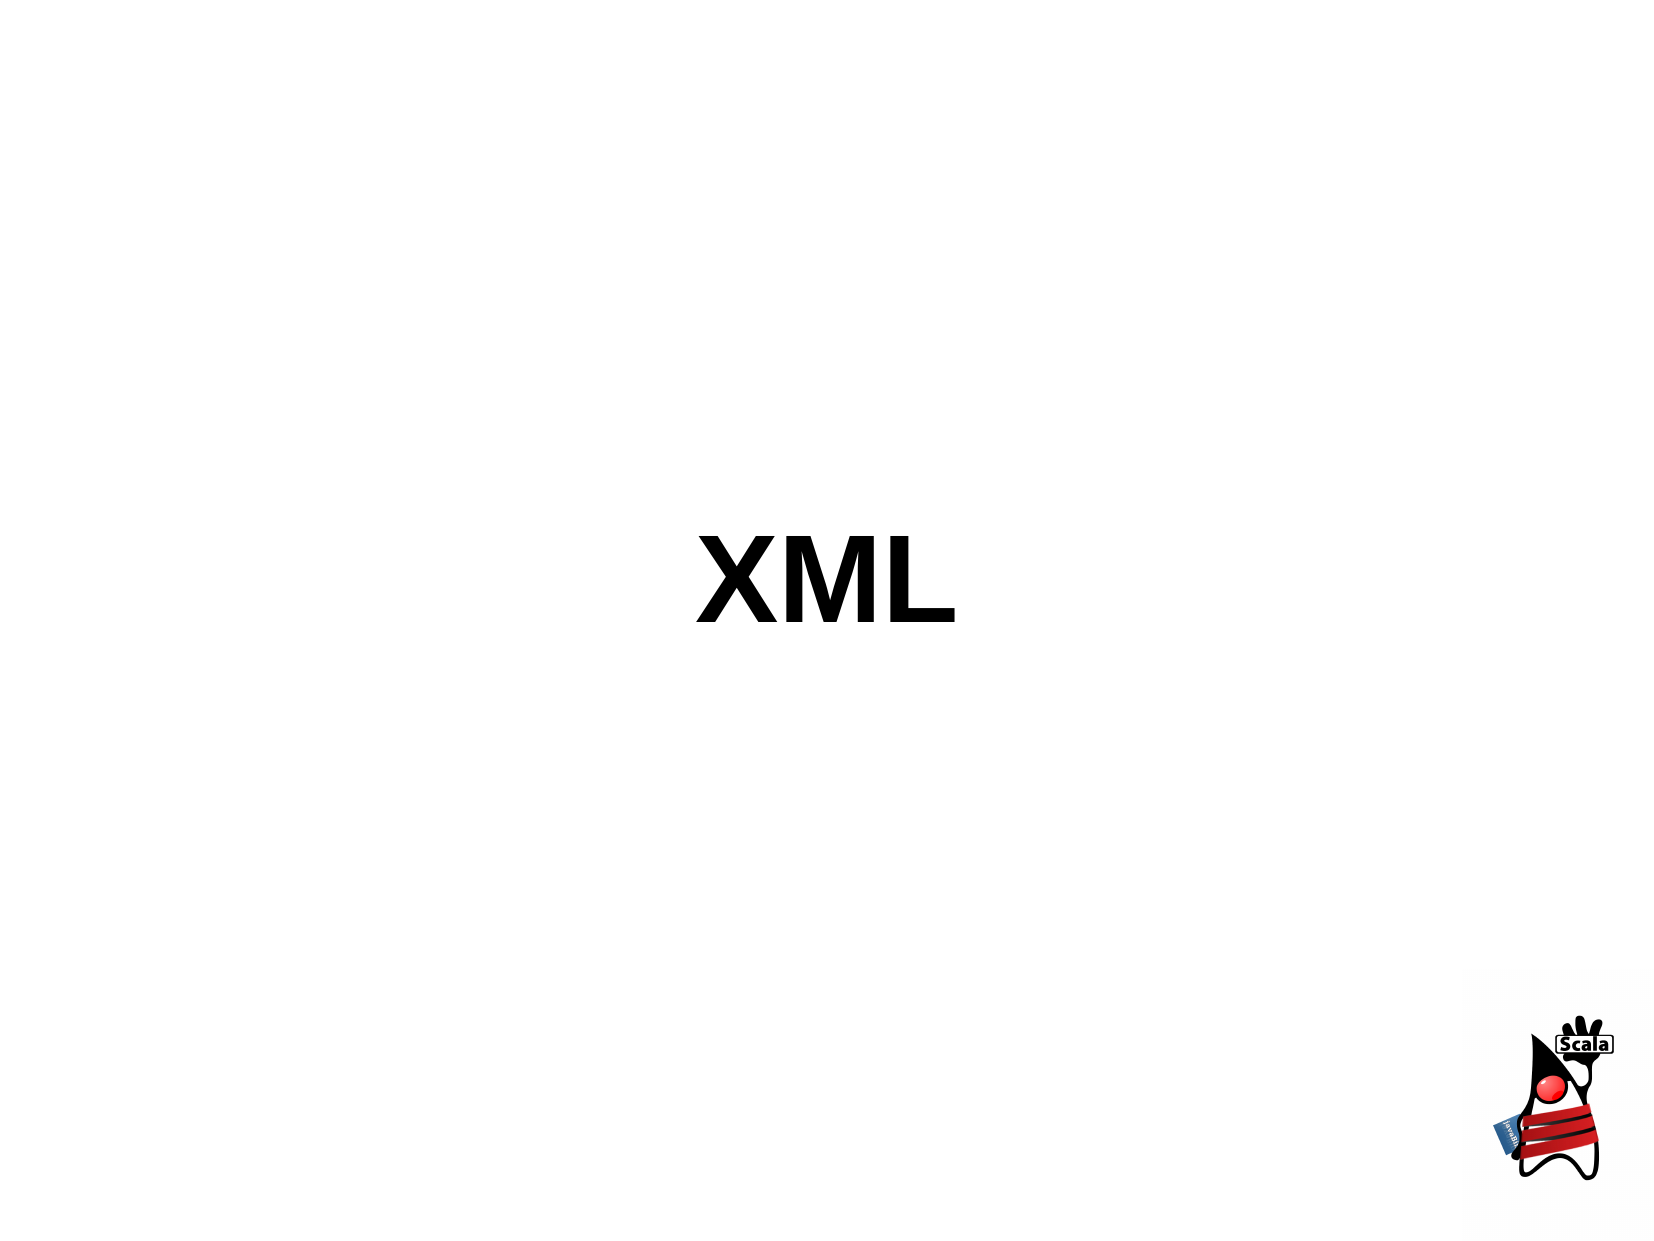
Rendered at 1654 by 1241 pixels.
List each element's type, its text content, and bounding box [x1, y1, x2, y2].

picture [1462, 969, 1654, 1241]
subtitle XML [82, 56, 1571, 1102]
